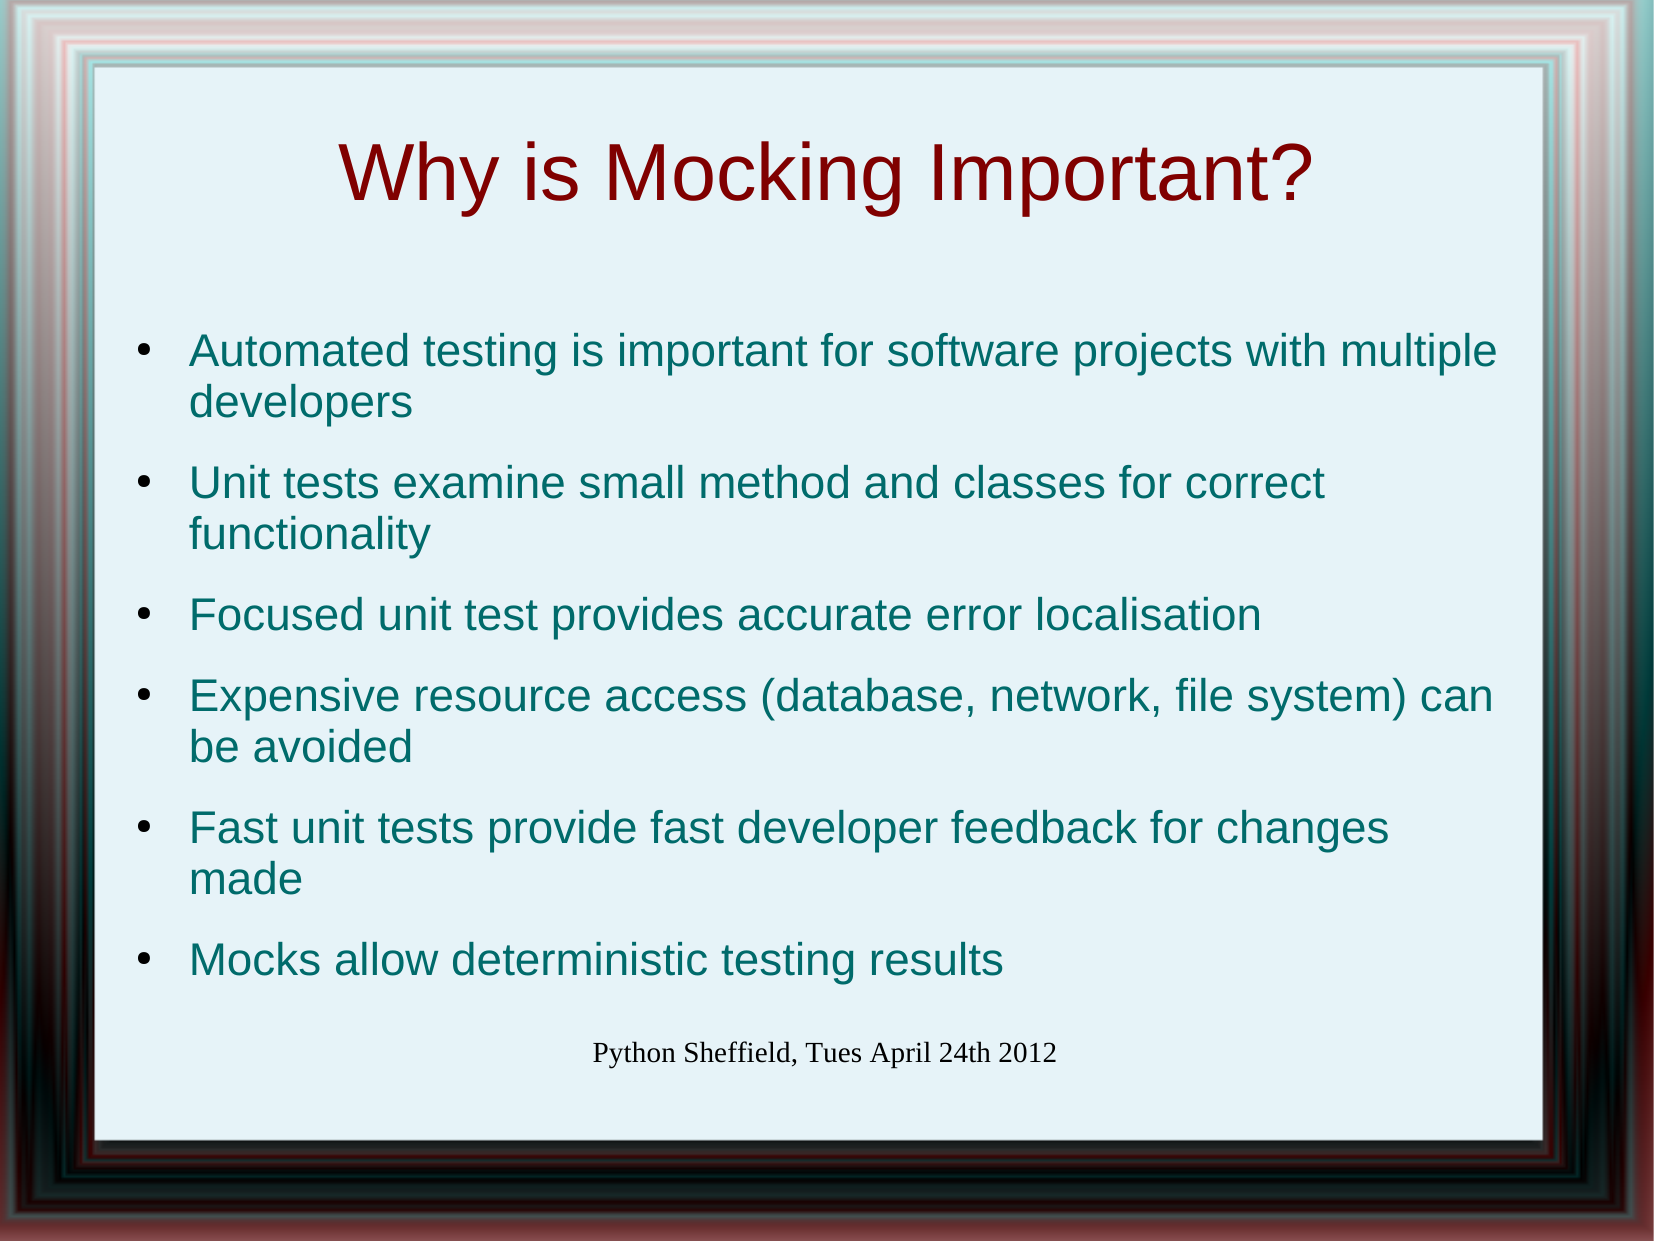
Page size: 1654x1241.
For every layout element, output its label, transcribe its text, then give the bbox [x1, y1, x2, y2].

list Automated testing is important for software projects with multiple developers Unit tests examine small method and classes for correct functionality Focused unit test provides accurate error localisation Expensive resource access (database, network, file system) can be avoided Fast unit tests provide fast developer feedback for changes made Mocks allow deterministic testing results [118, 324, 1506, 1144]
title Why is Mocking Important? [118, 88, 1536, 257]
picture [0, 0, 1654, 1241]
